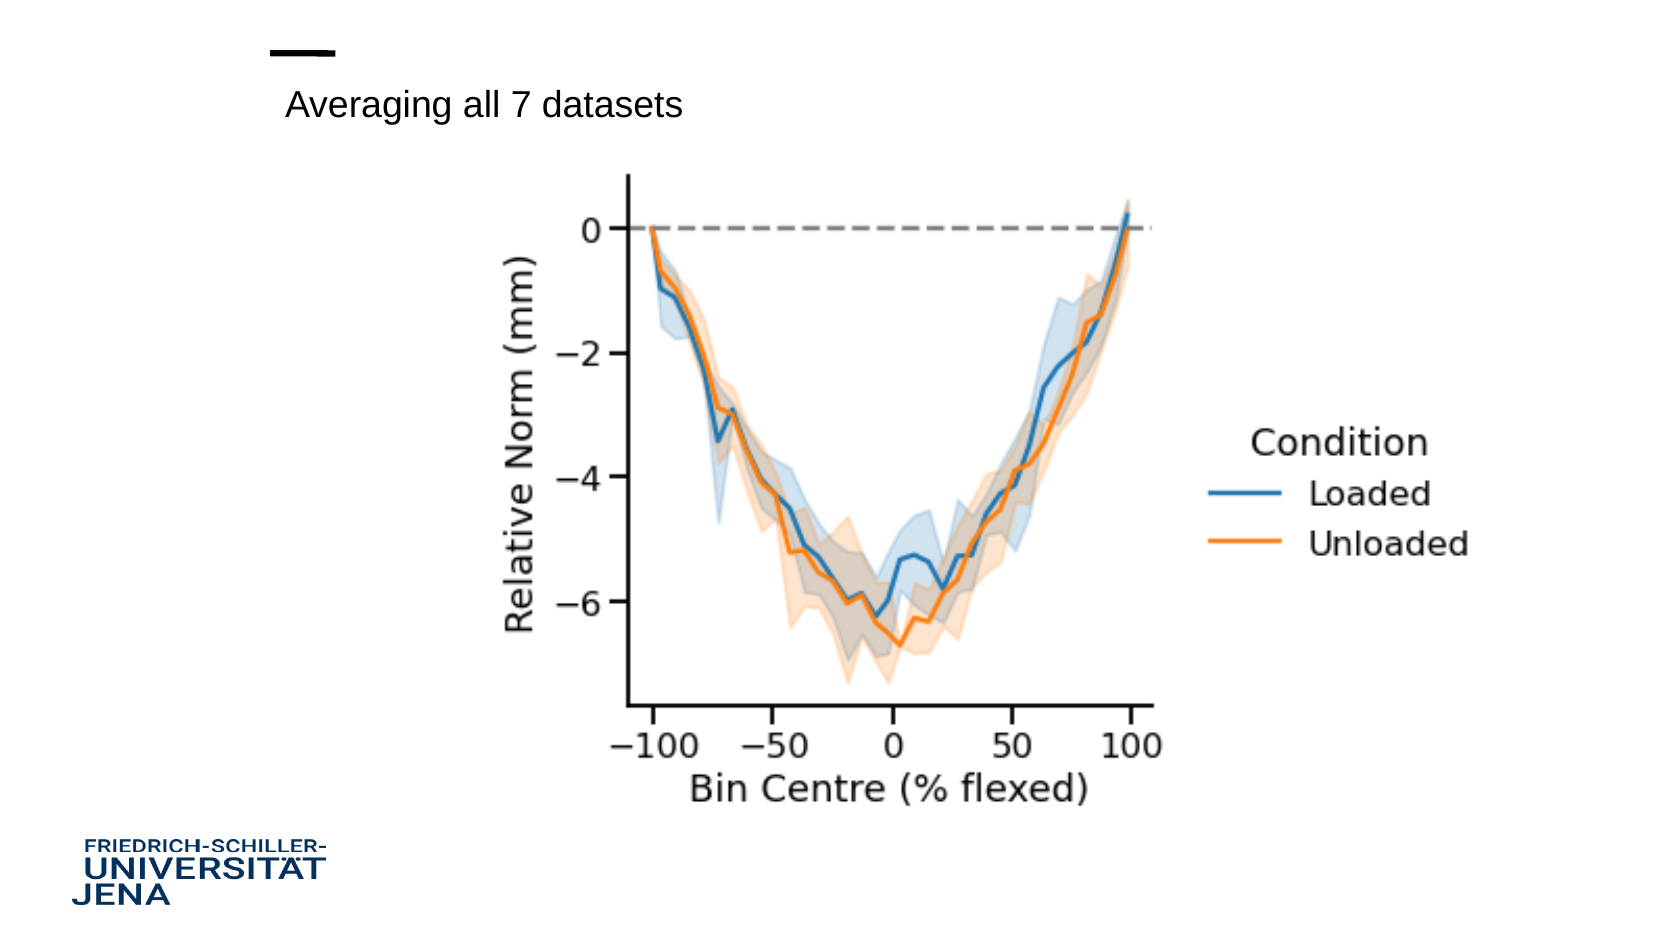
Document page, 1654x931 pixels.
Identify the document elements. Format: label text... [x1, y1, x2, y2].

picture [491, 162, 1501, 826]
text_box Averaging all 7 datasets [270, 75, 826, 133]
picture [72, 839, 326, 905]
